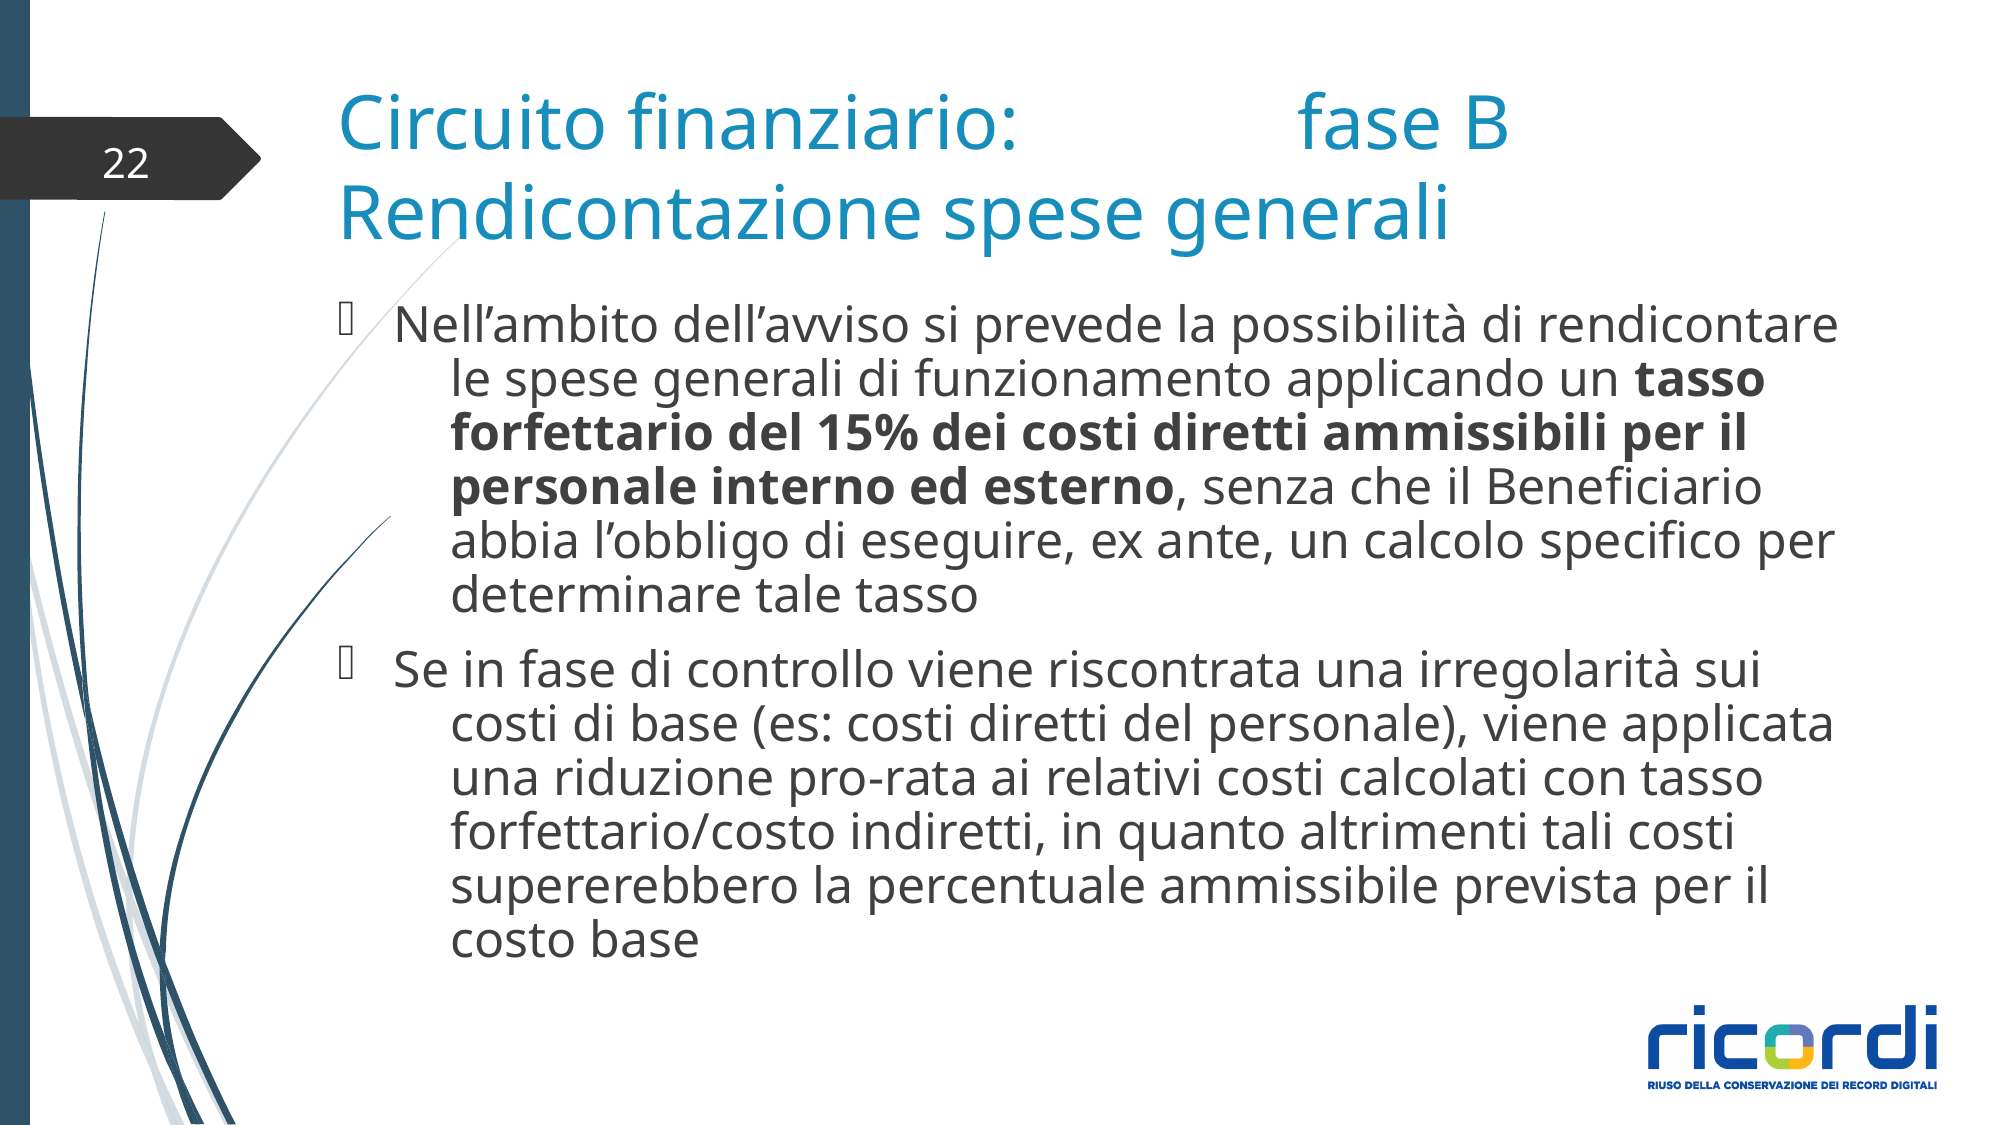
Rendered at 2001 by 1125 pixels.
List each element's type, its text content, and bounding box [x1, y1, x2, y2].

title Circuito finanziario: fase B Rendicontazione spese generali [322, 66, 1941, 220]
text_box <numero> [87, 129, 216, 190]
picture [1643, 1000, 1941, 1094]
list Nell’ambito dell’avviso si prevede la possibilità di rendicontare le spese generali di funzionamento applicando un tasso forfettario del 15% dei costi diretti ammissibili per il personale interno ed esterno, senza che il Beneficiario abbia l’obbligo di eseguire, ex ante, un calcolo specifico per determinare tale tasso Se in fase di controllo viene riscontrata una irregolarità sui costi di base (es: costi diretti del personale), viene applicata una riduzione pro-rata ai relativi costi calcolati con tasso forfettario/costo indiretti, in quanto altrimenti tali costi supererebbero la percentuale ammissibile prevista per il costo base [322, 291, 1895, 991]
